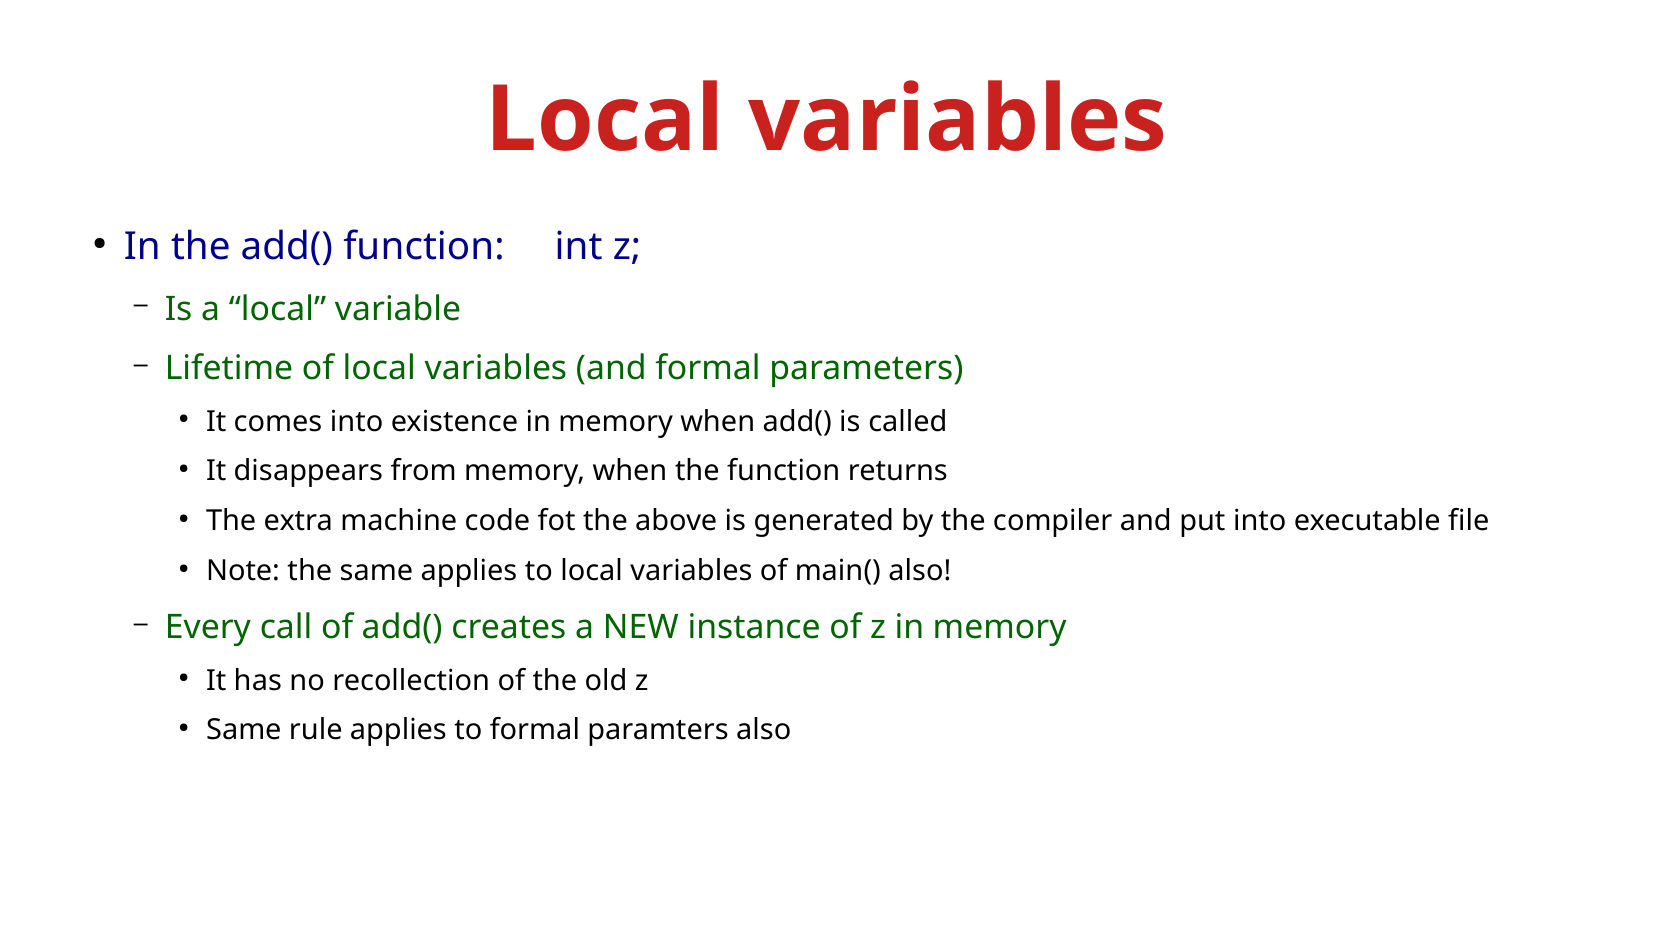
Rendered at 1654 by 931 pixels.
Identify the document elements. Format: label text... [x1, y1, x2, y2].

list In the add() function: int z; Is a “local” variable Lifetime of local variables (and formal parameters) It comes into existence in memory when add() is called It disappears from memory, when the function returns The extra machine code fot the above is generated by the compiler and put into executable file Note: the same applies to local variables of main() also! Every call of add() creates a NEW instance of z in memory It has no recollection of the old z Same rule applies to formal paramters also [82, 217, 1571, 758]
title Local variables [82, 37, 1571, 193]
